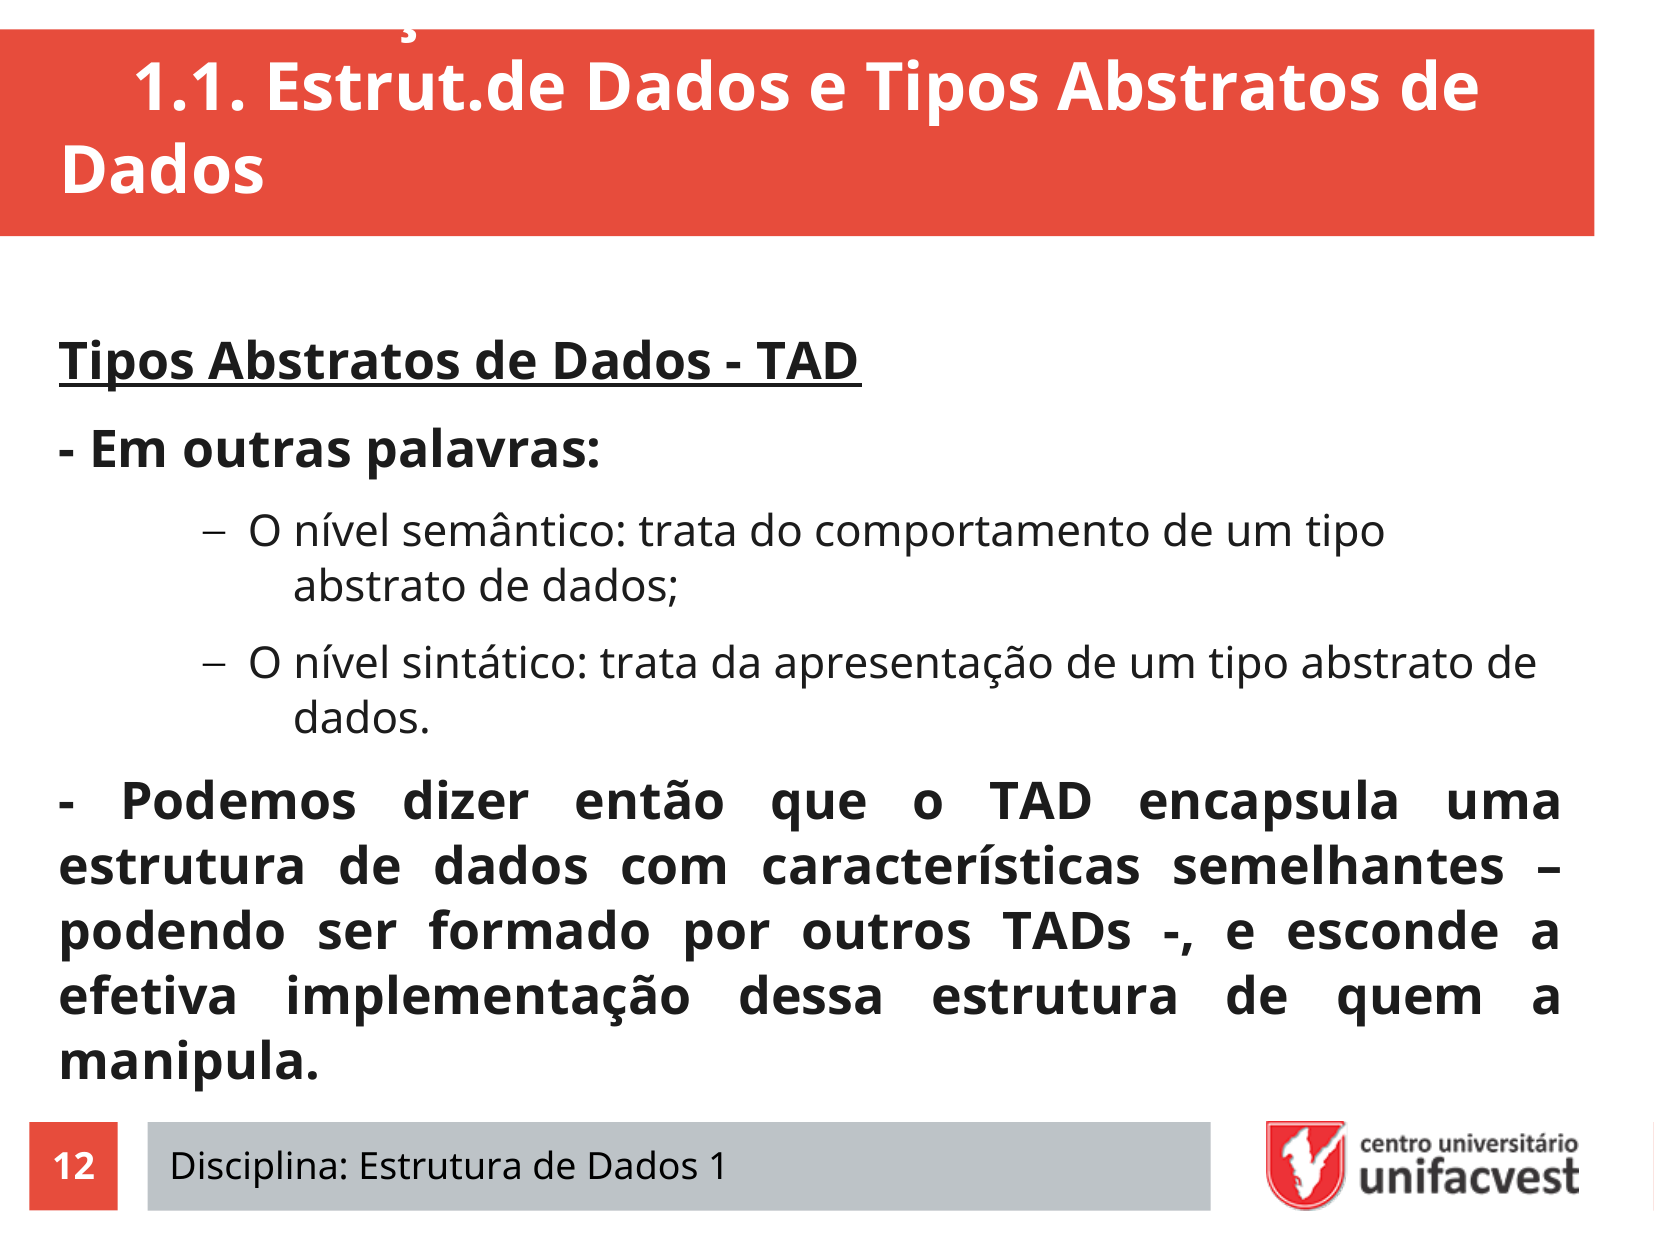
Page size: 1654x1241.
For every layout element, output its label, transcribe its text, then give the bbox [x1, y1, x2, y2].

text_box Disciplina: Estrutura de Dados 1 [154, 1132, 1205, 1196]
picture [1266, 1121, 1579, 1211]
list Tipos Abstratos de Dados - TAD - Em outras palavras: O nível semântico: trata do comportamento de um tipo abstrato de dados; O nível sintático: trata da apresentação de um tipo abstrato de dados. - Podemos dizer então que o TAD encapsula uma estrutura de dados com características semelhantes – podendo ser formado por outros TADs -, e esconde a efetiva implementação dessa estrutura de quem a manipula. [59, 324, 1566, 1093]
title 1. Introdução 1.1. Estrut.de Dados e Tipos Abstratos de Dados [59, 59, 1595, 207]
text_box [1238, 1120, 1654, 1212]
